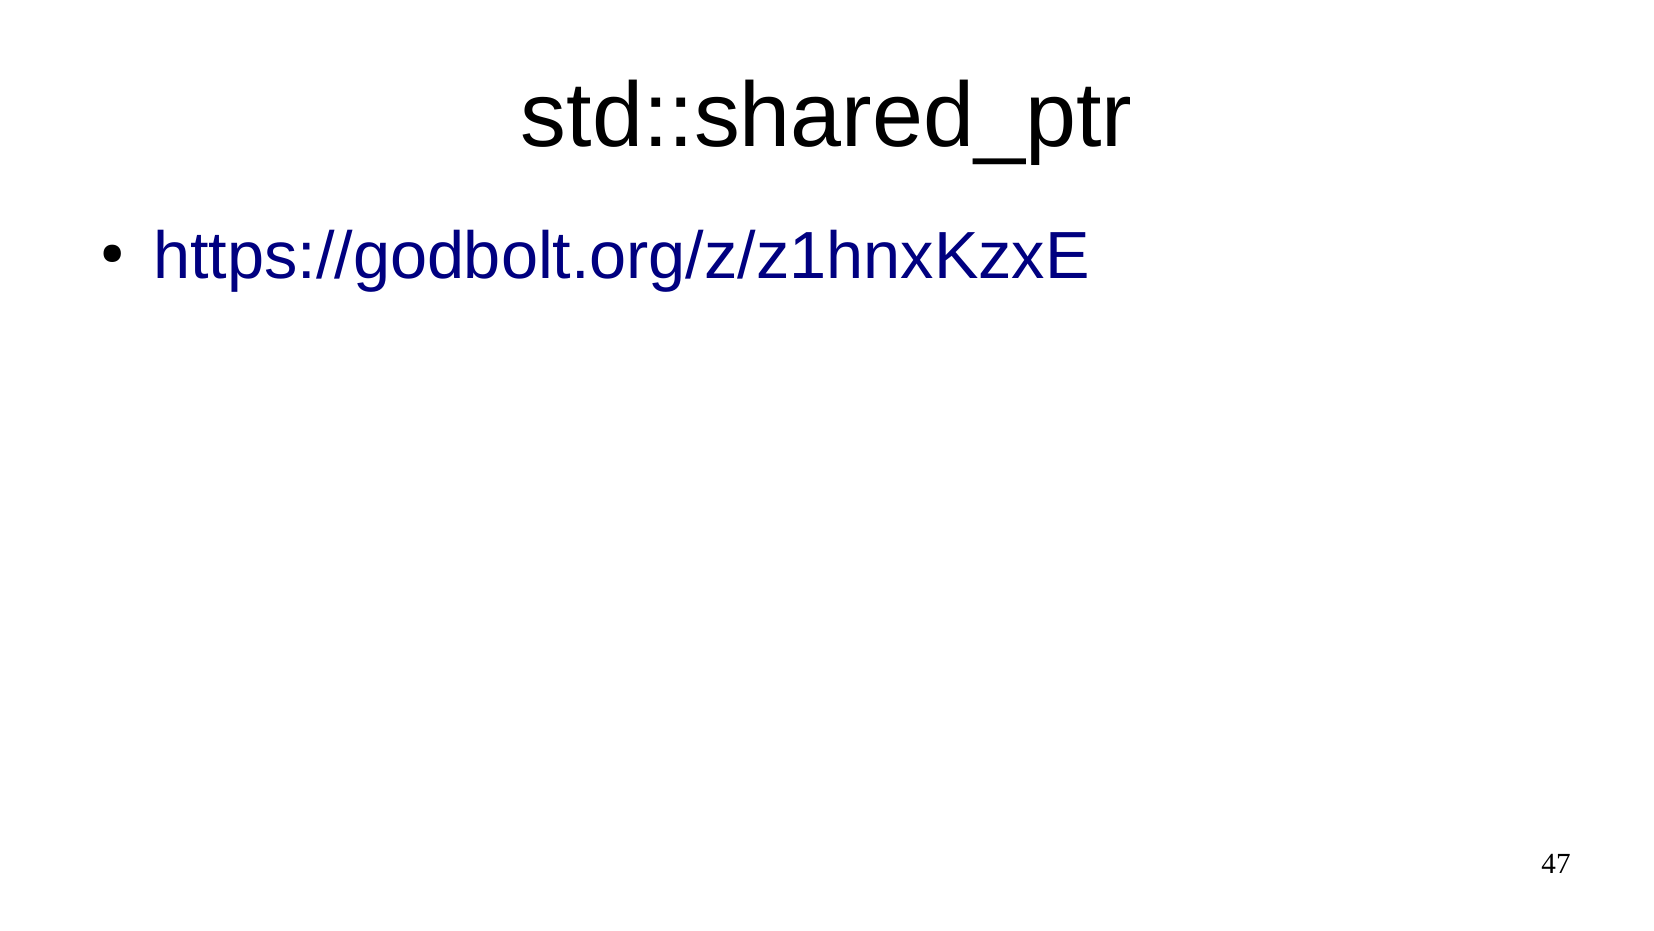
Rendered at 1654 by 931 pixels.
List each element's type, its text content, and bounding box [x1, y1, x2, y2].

list https://godbolt.org/z/z1hnxKzxE [82, 217, 1571, 758]
title std::shared_ptr [82, 37, 1571, 193]
